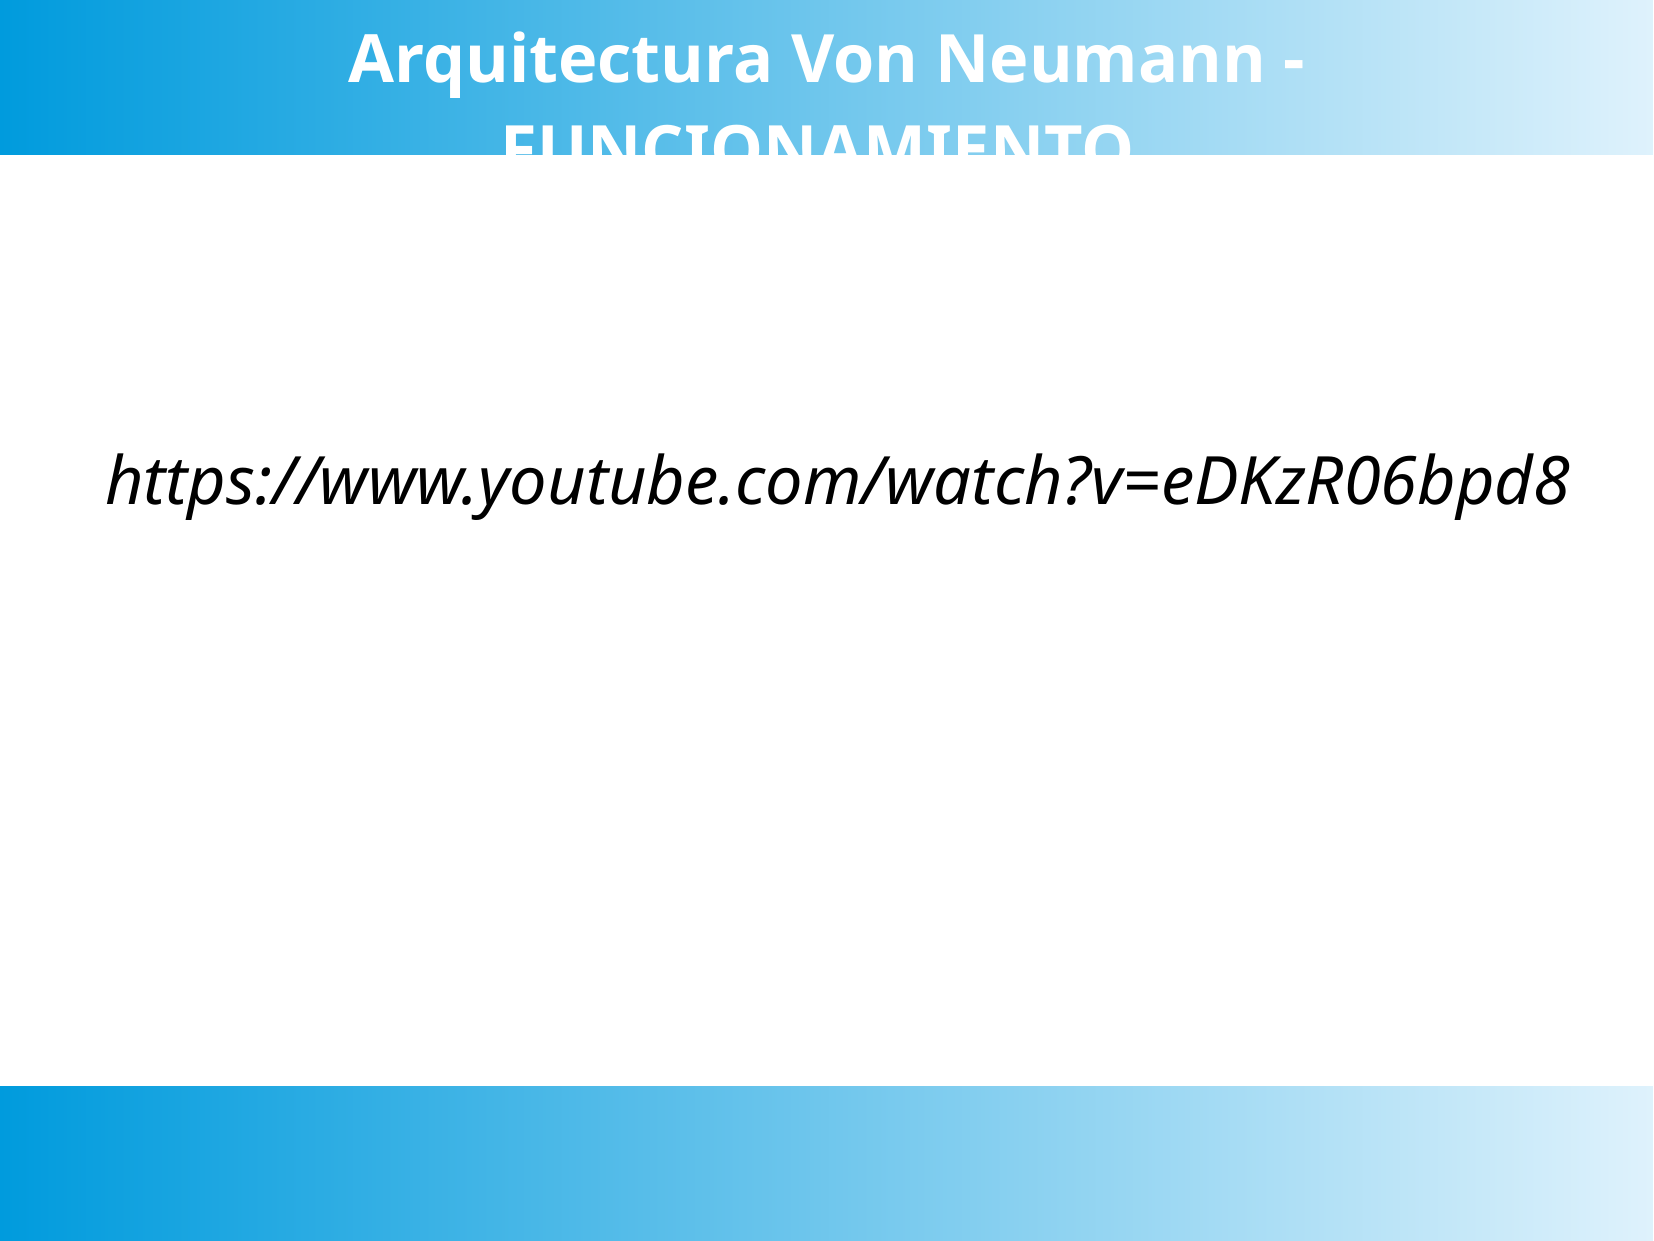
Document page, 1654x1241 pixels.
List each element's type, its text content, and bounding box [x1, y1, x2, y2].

text_box https://www.youtube.com/watch?v=eDKzR06bpd8 [47, 188, 1630, 1052]
title Arquitectura Von Neumann - FUNCIONAMIENTO [82, 49, 1571, 155]
